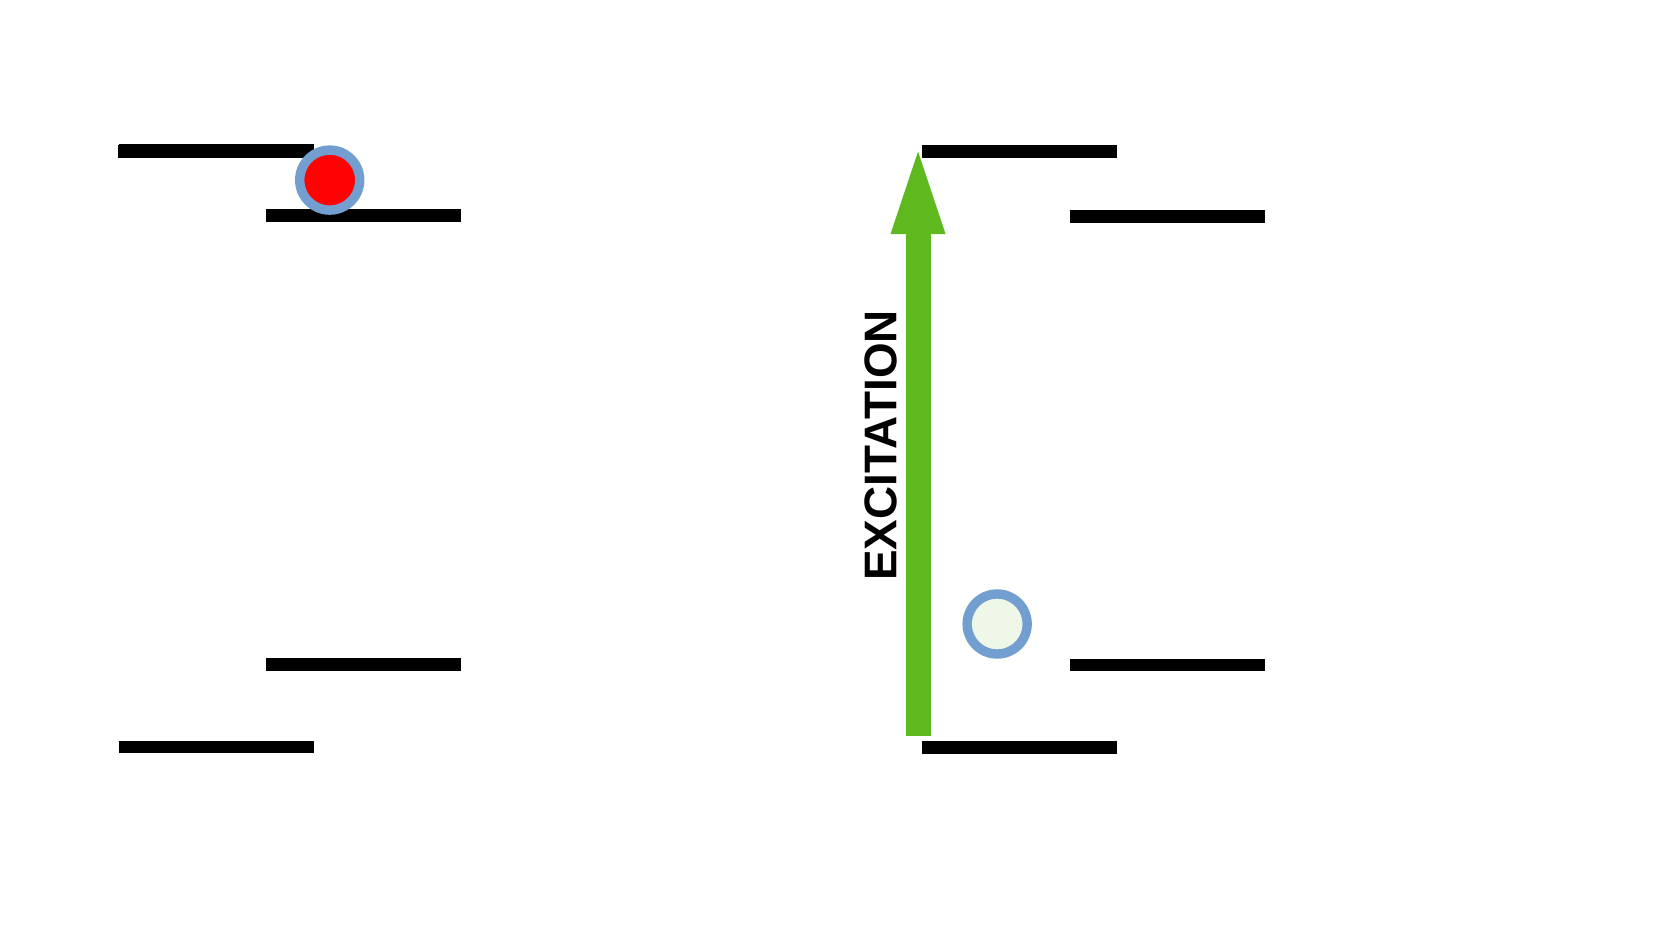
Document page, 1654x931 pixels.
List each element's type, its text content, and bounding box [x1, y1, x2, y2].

text_box [299, 150, 360, 211]
text_box [967, 593, 1028, 655]
text_box EXCITATION [847, 190, 914, 701]
